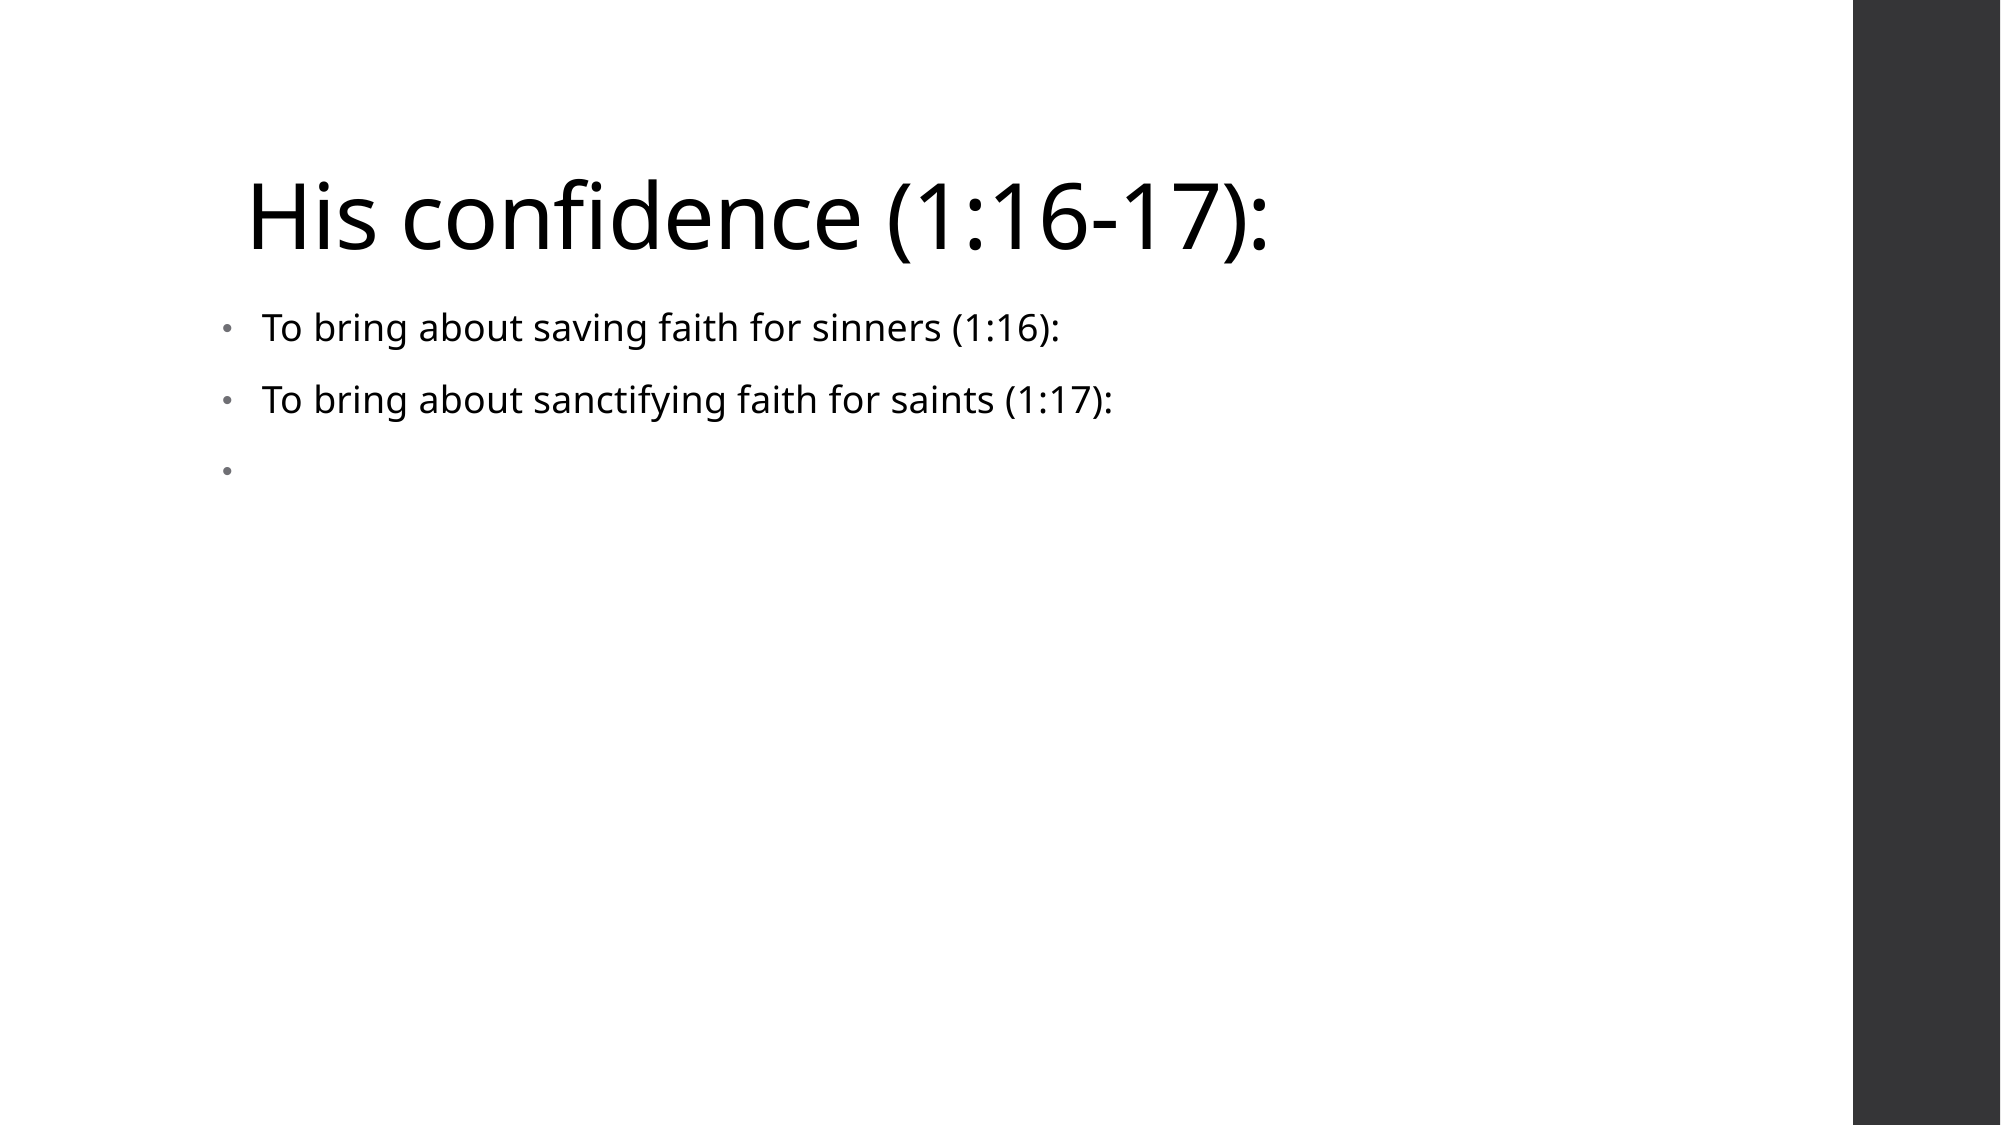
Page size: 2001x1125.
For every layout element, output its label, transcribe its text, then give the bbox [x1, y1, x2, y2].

list To bring about saving faith for sinners (1:16): To bring about sanctifying faith for saints (1:17): [206, 299, 1617, 1014]
title His confidence (1:16-17): [206, 60, 1797, 278]
